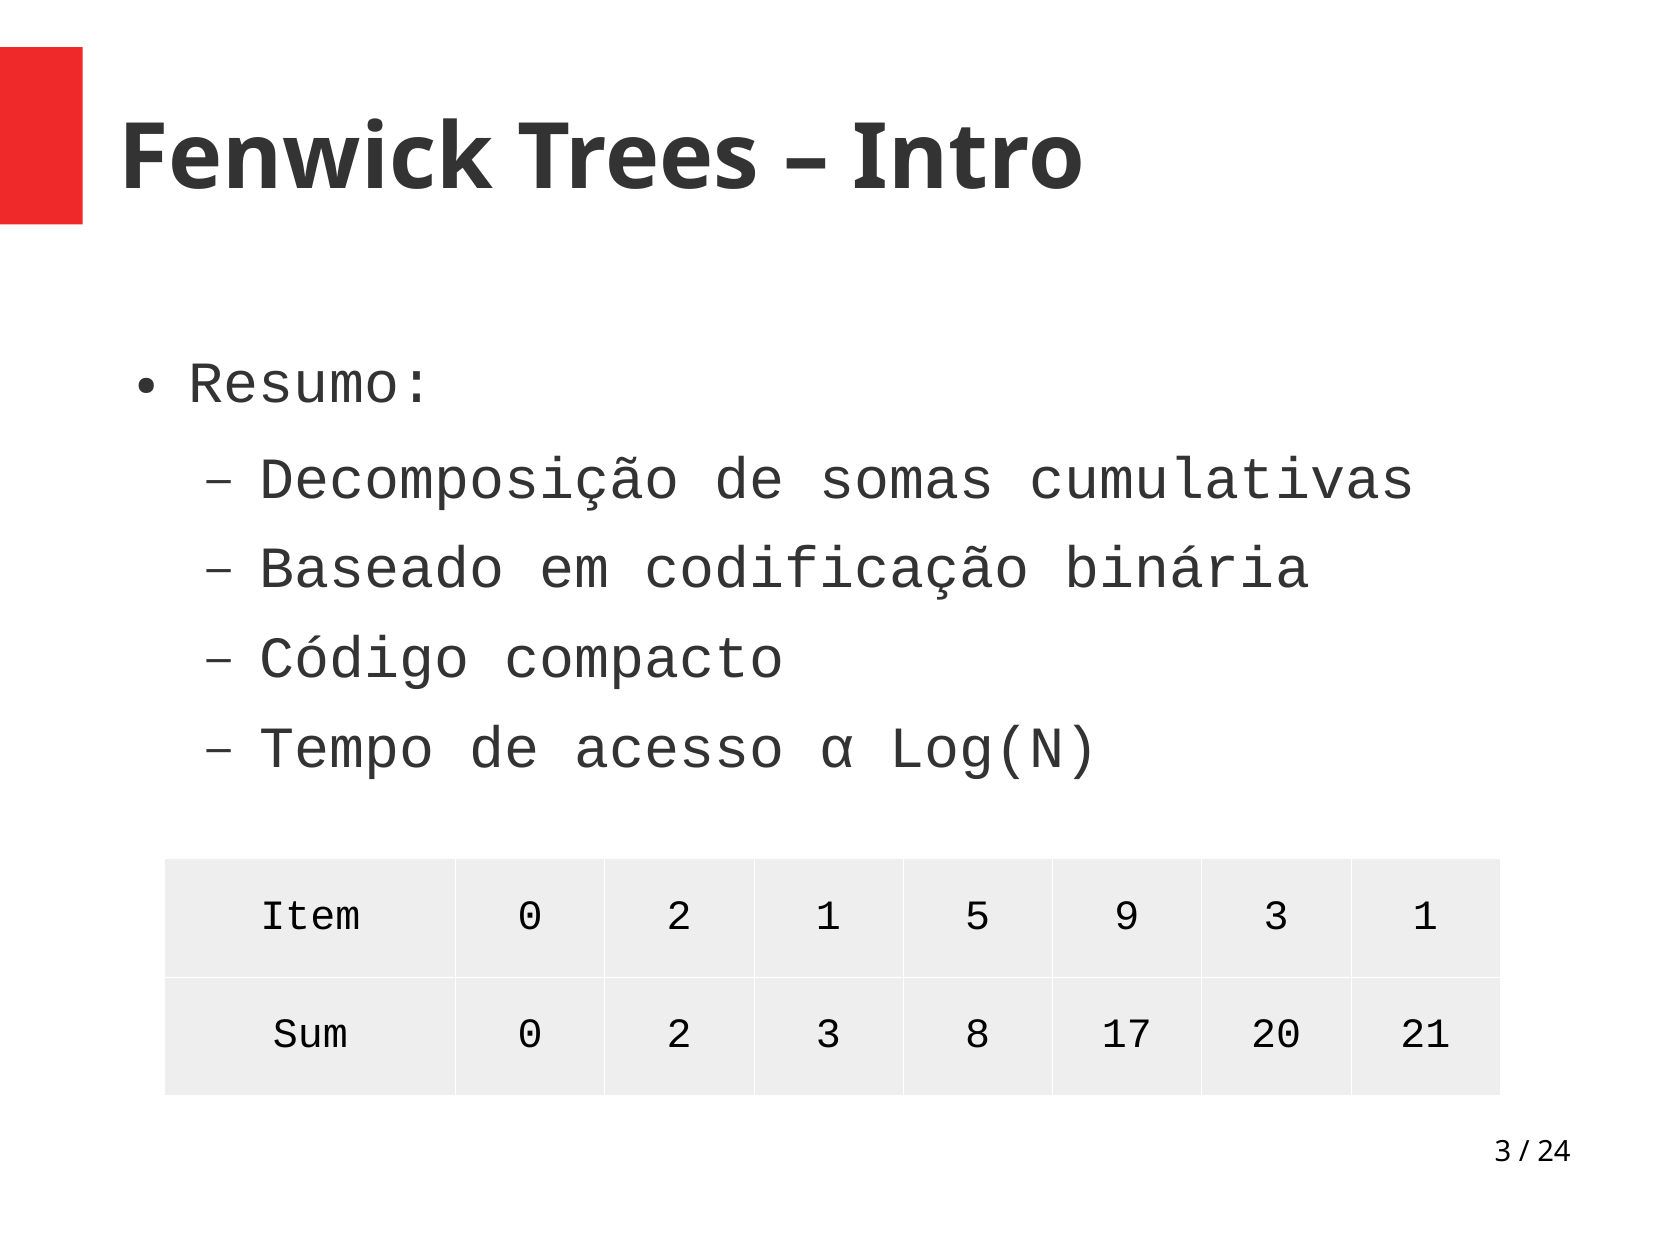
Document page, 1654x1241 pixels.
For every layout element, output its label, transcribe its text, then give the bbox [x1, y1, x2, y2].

table_cell 20 [1202, 978, 1351, 1095]
table_header 1 [1352, 859, 1500, 977]
table_header 5 [904, 859, 1052, 977]
table_cell 8 [904, 978, 1052, 1095]
table_cell 0 [456, 978, 604, 1095]
table_cell 3 [755, 978, 903, 1095]
table_header 3 [1202, 859, 1351, 977]
table_header 1 [755, 859, 903, 977]
table_header 9 [1053, 859, 1201, 977]
table_cell 21 [1352, 978, 1500, 1095]
table_cell Sum [165, 978, 455, 1095]
title Fenwick Trees – Intro [118, 49, 1571, 257]
table_cell 17 [1053, 978, 1201, 1095]
table_header 2 [605, 859, 754, 977]
list Resumo: Decomposição de somas cumulativas Baseado em codificação binária Código compacto Tempo de acesso α Log(N) [118, 354, 1536, 1074]
table_header 0 [456, 859, 604, 977]
table_cell 2 [605, 978, 754, 1095]
table_header Item [165, 859, 455, 977]
